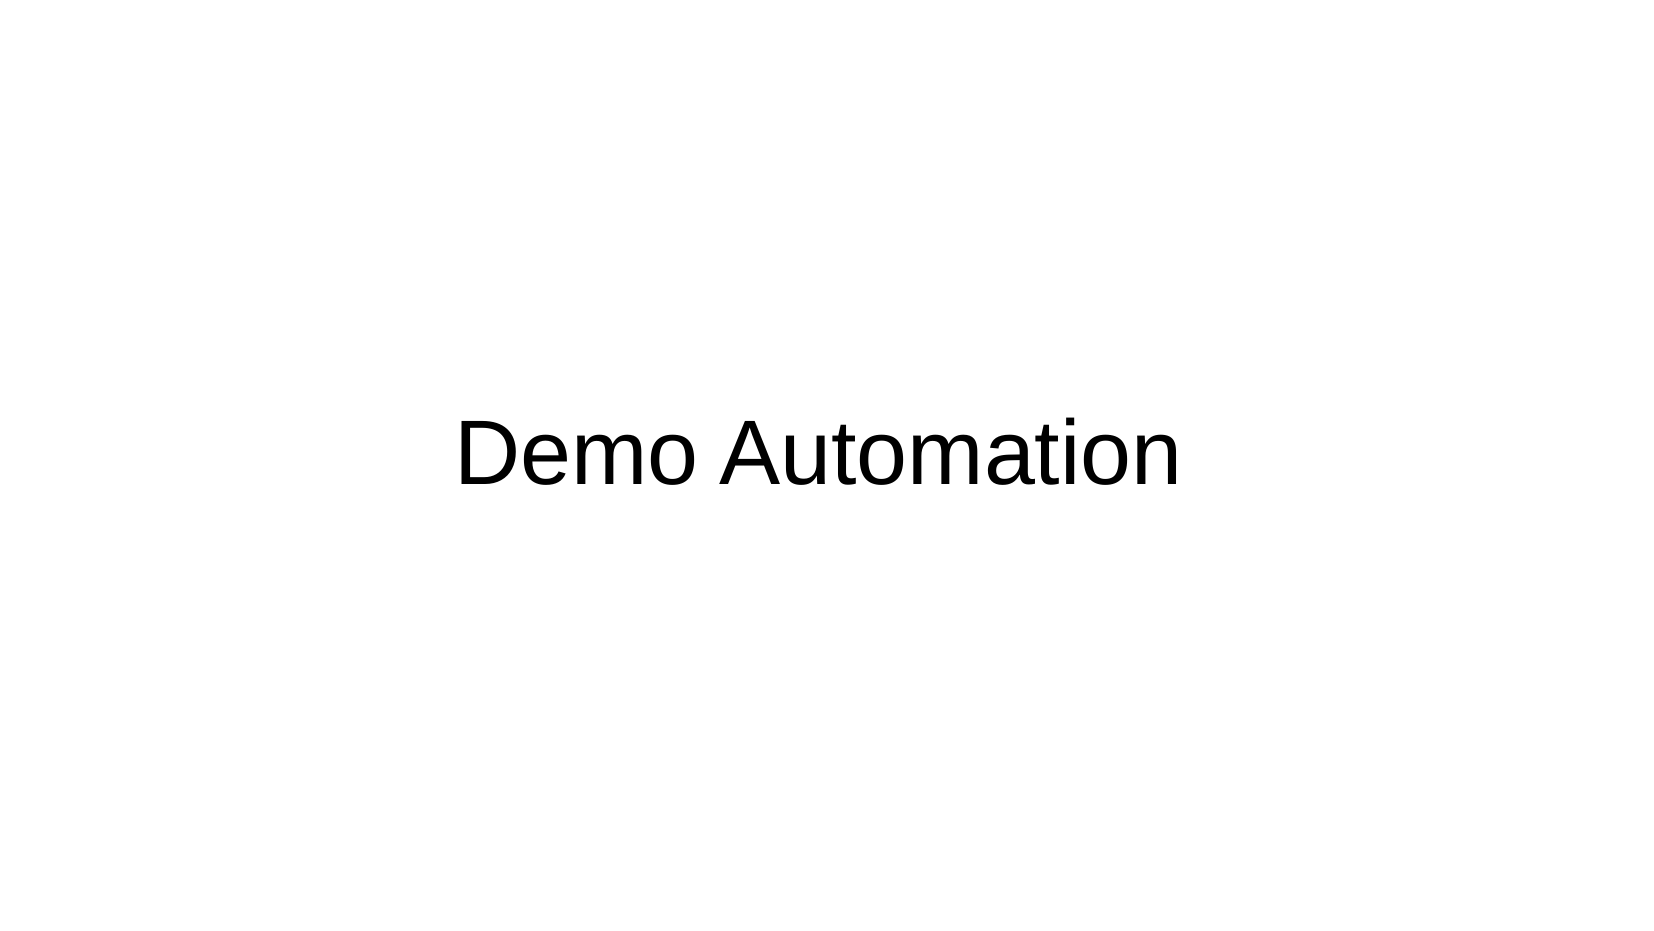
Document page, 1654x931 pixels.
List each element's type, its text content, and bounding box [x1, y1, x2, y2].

title Demo Automation [75, 375, 1564, 531]
